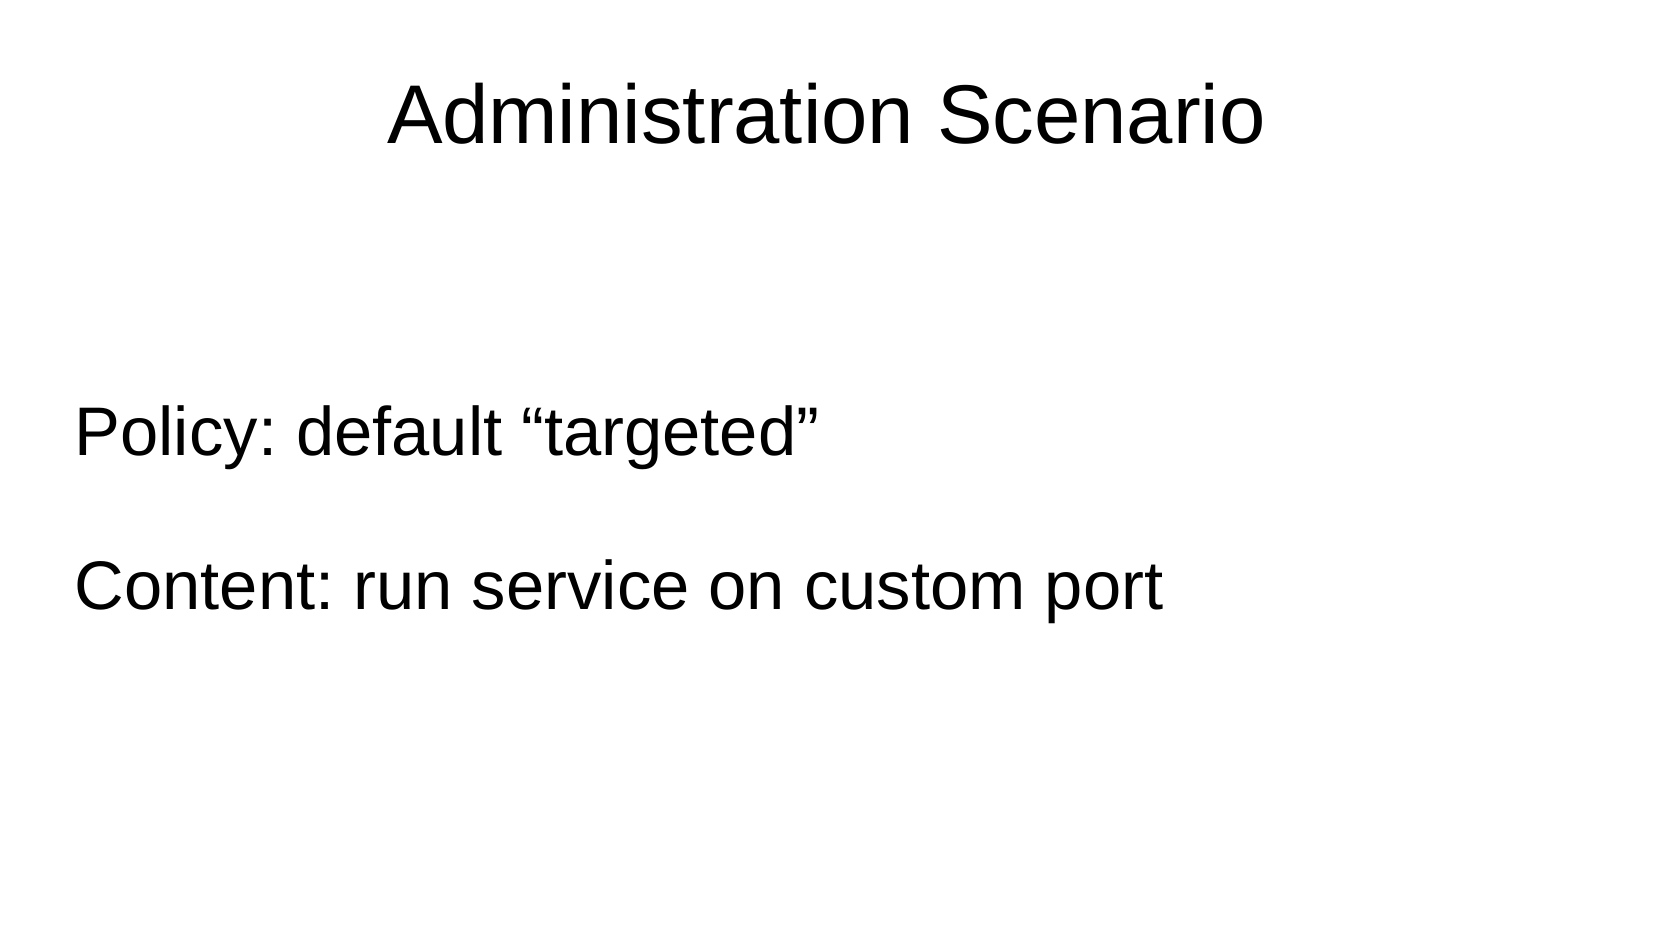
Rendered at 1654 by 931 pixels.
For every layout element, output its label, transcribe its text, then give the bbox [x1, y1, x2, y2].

title Administration Scenario [82, 36, 1571, 193]
text_box Policy: default “targeted” Content: run service on custom port [59, 386, 1635, 632]
